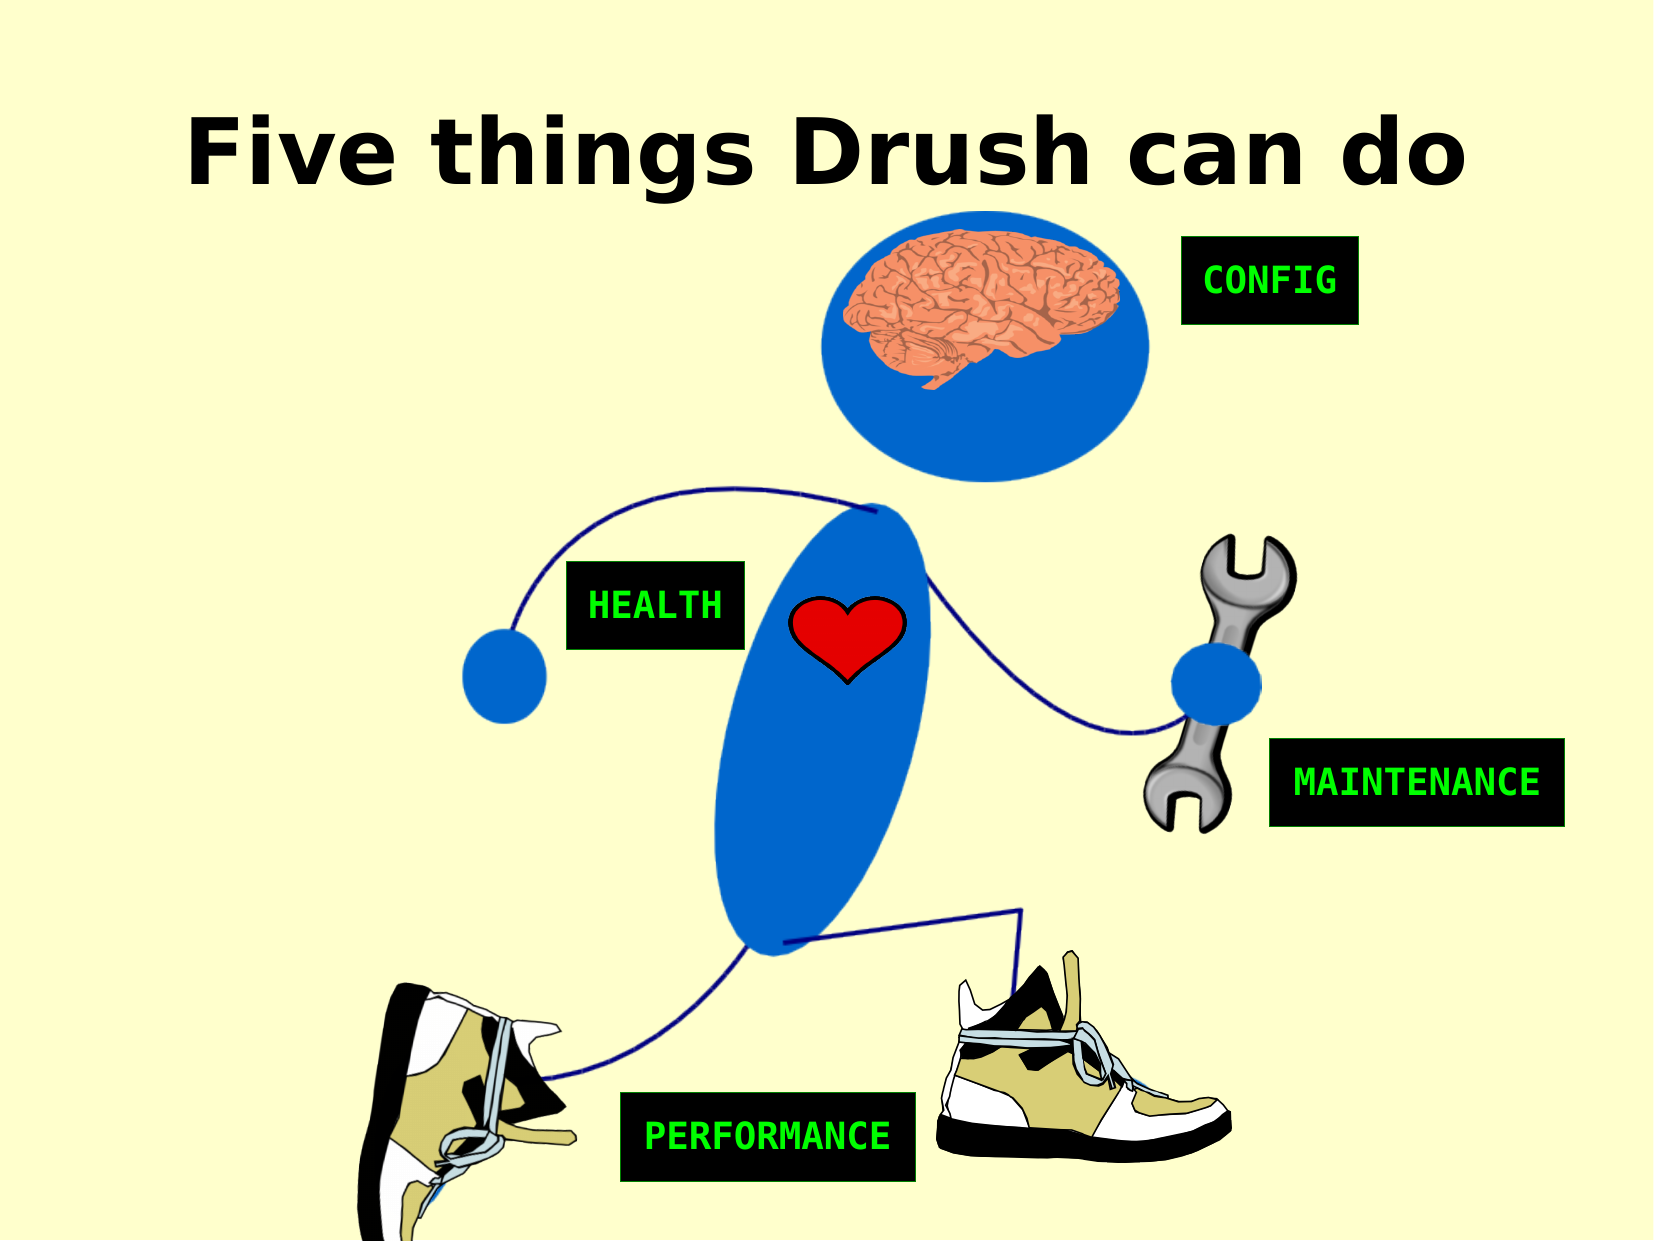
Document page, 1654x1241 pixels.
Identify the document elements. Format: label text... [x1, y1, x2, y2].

text_box CONFIG [1181, 236, 1359, 325]
title Five things Drush can do [82, 49, 1571, 257]
picture [349, 211, 1308, 1241]
text_box MAINTENANCE [1269, 738, 1565, 827]
text_box HEALTH [566, 561, 745, 650]
text_box PERFORMANCE [620, 1092, 916, 1182]
